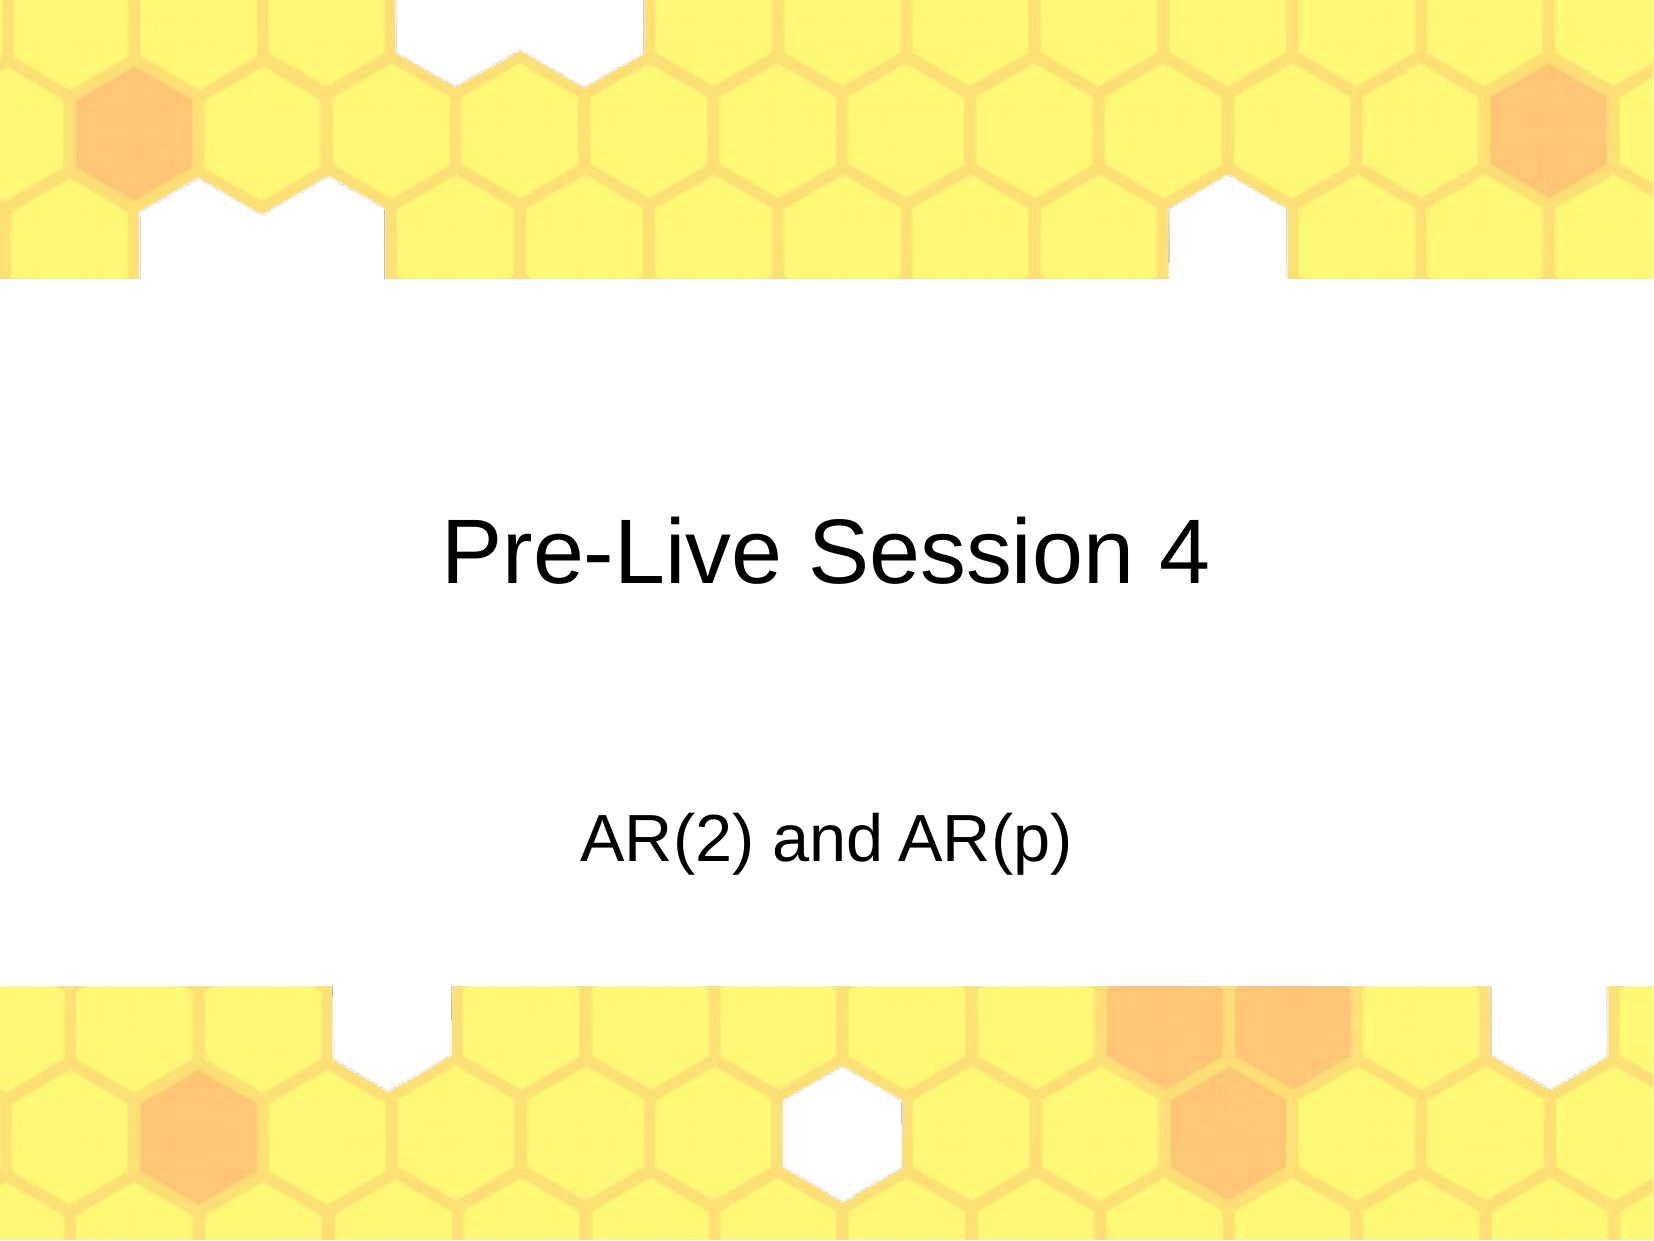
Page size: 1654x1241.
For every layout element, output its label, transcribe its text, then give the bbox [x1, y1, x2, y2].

subtitle AR(2) and AR(p) [82, 744, 1571, 934]
picture [0, 986, 1654, 1240]
title Pre-Live Session 4 [82, 418, 1571, 686]
picture [0, 0, 1654, 279]
